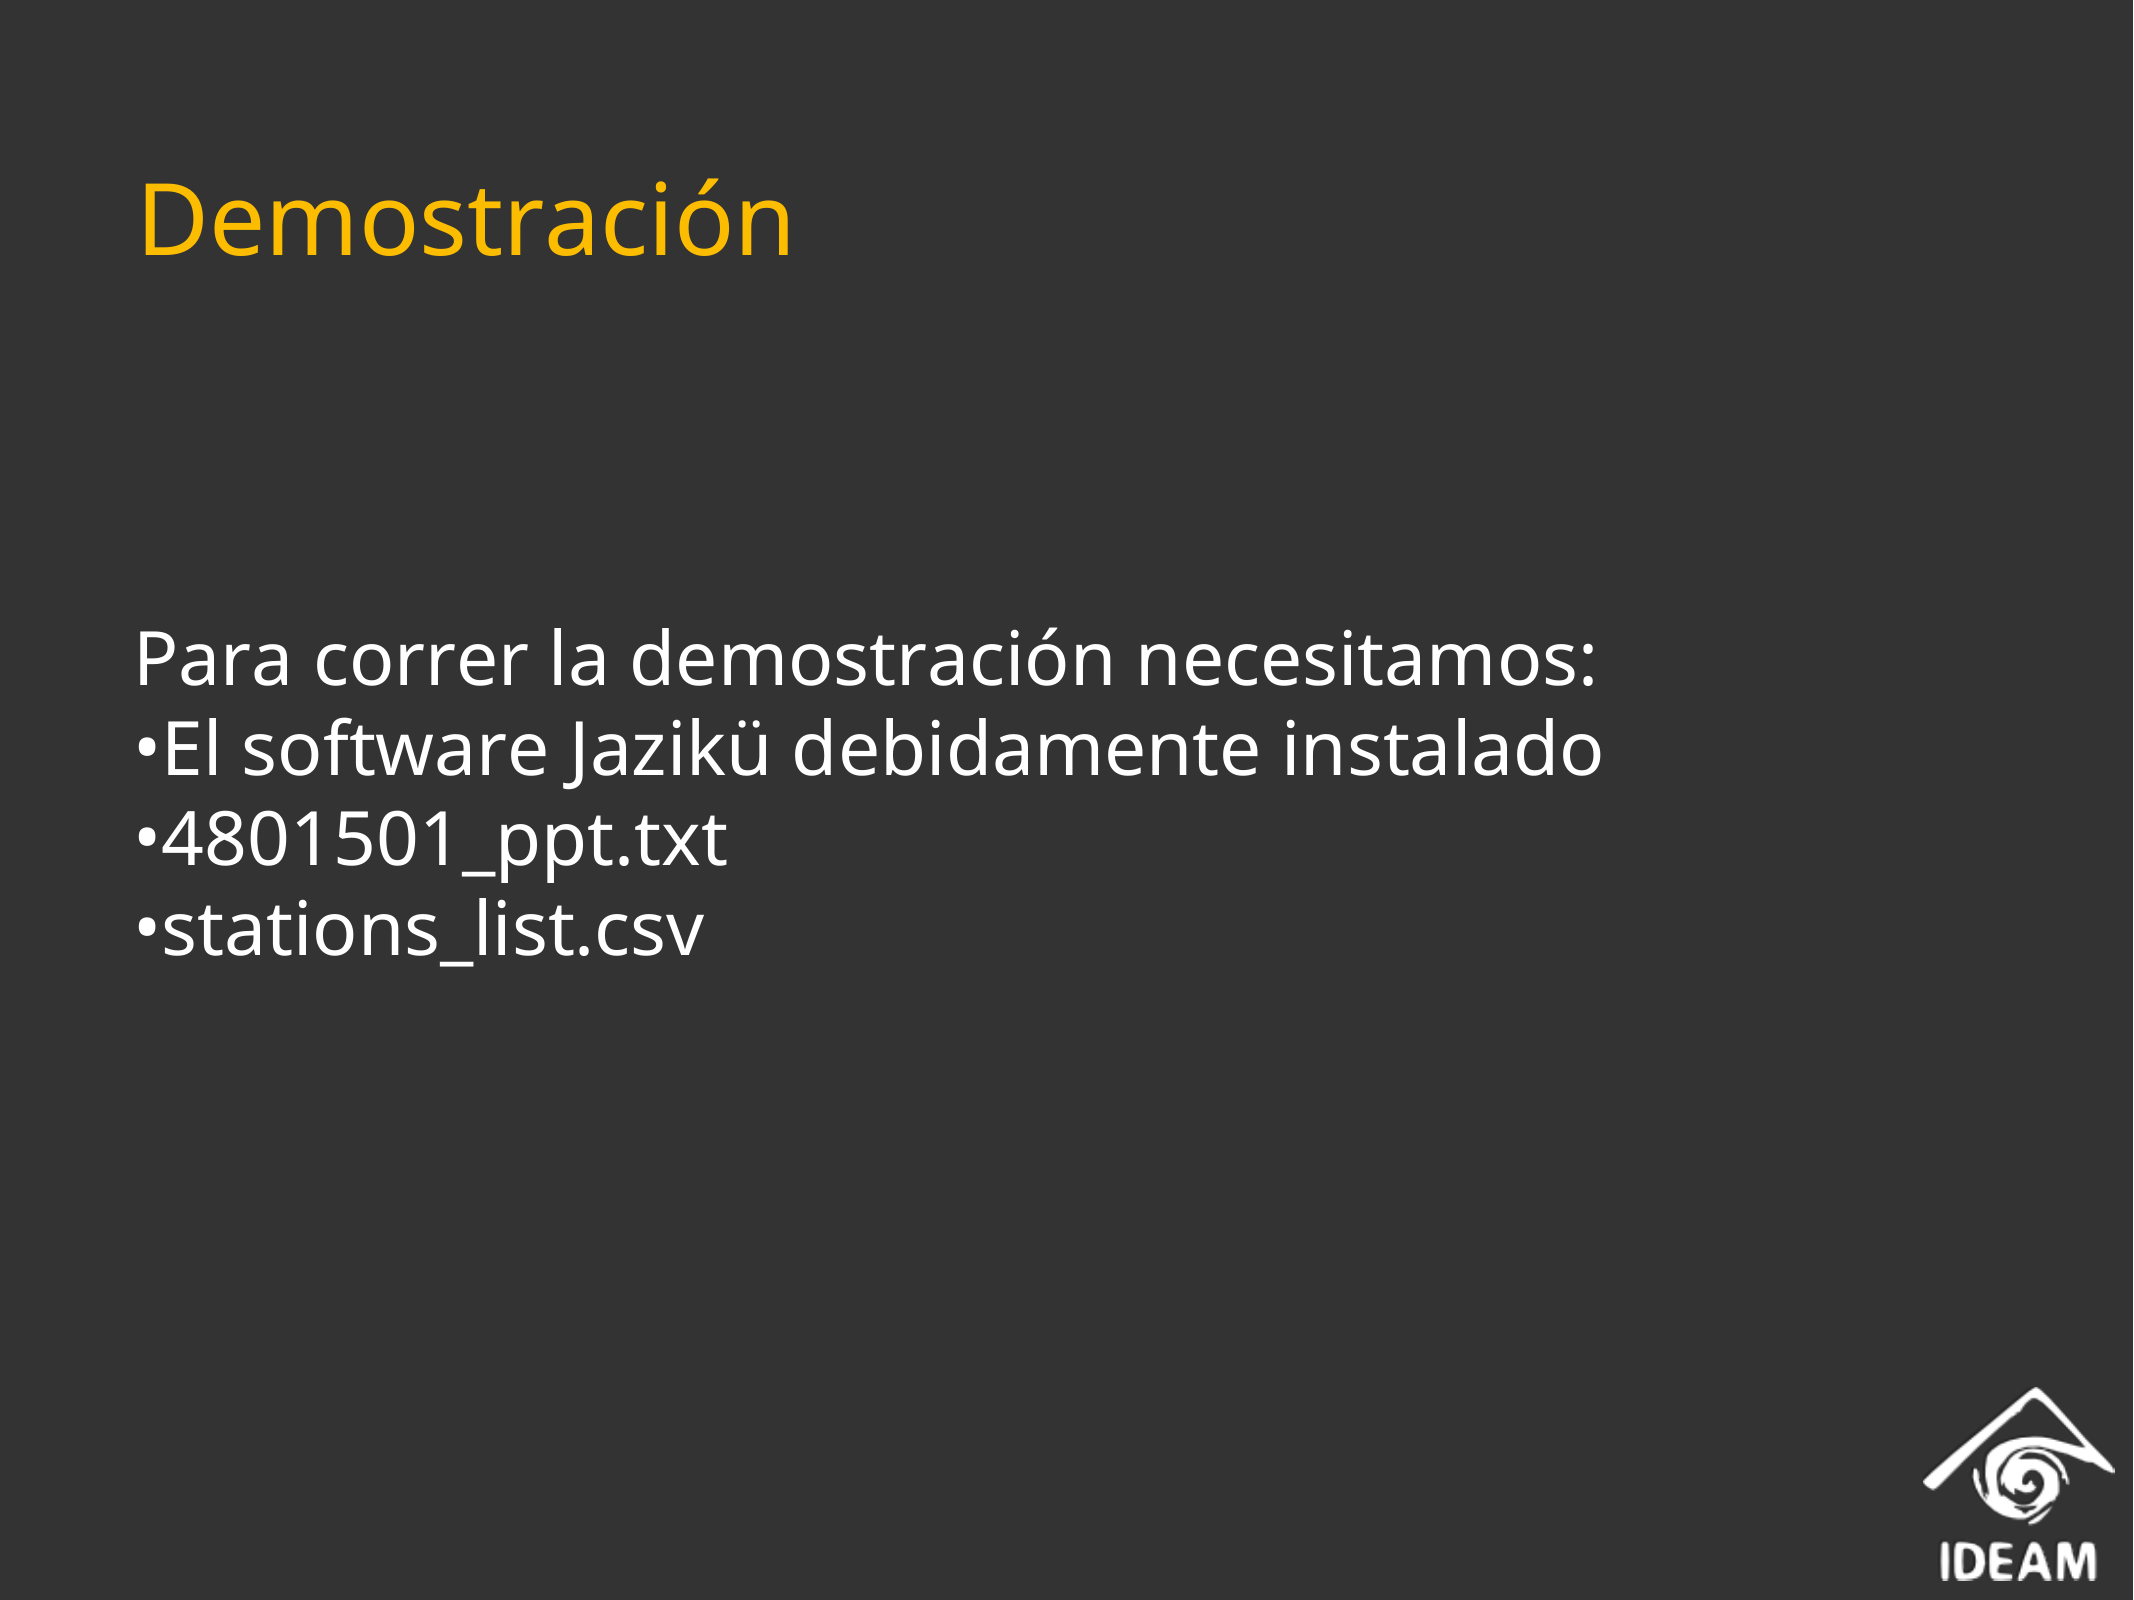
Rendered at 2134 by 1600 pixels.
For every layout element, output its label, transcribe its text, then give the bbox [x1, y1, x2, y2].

text_box Demostración [136, 147, 1914, 284]
text_box Para correr la demostración necesitamos: El software Jazikü debidamente instalado 4801501_ppt.txt stations_list.csv [133, 413, 2008, 1270]
picture [1923, 1387, 2115, 1581]
